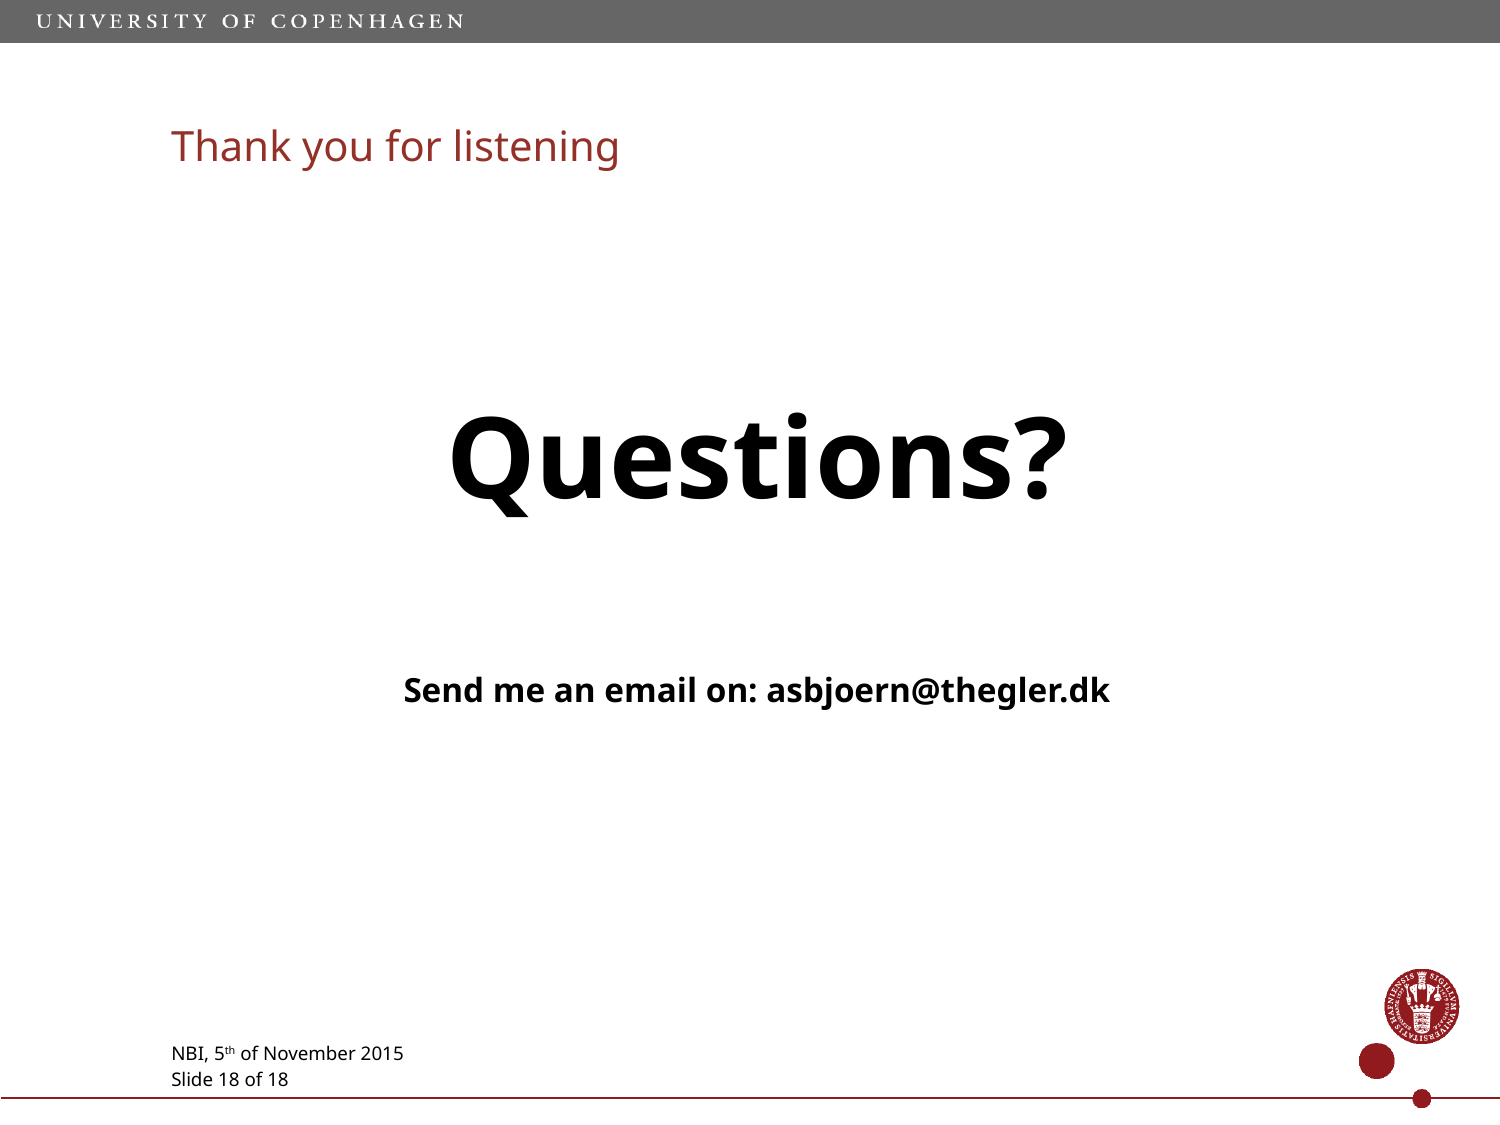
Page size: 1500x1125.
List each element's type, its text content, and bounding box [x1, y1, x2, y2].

slide_number Slide <number> of 18 [171, 1067, 522, 1092]
list Questions? Send me an email on: asbjoern@thegler.dk [165, 210, 1351, 524]
slide_number NBI, 5th of November 2015 [171, 1041, 1251, 1066]
title Thank you for listening [171, 75, 1250, 171]
picture [0, 910, 1500, 1122]
